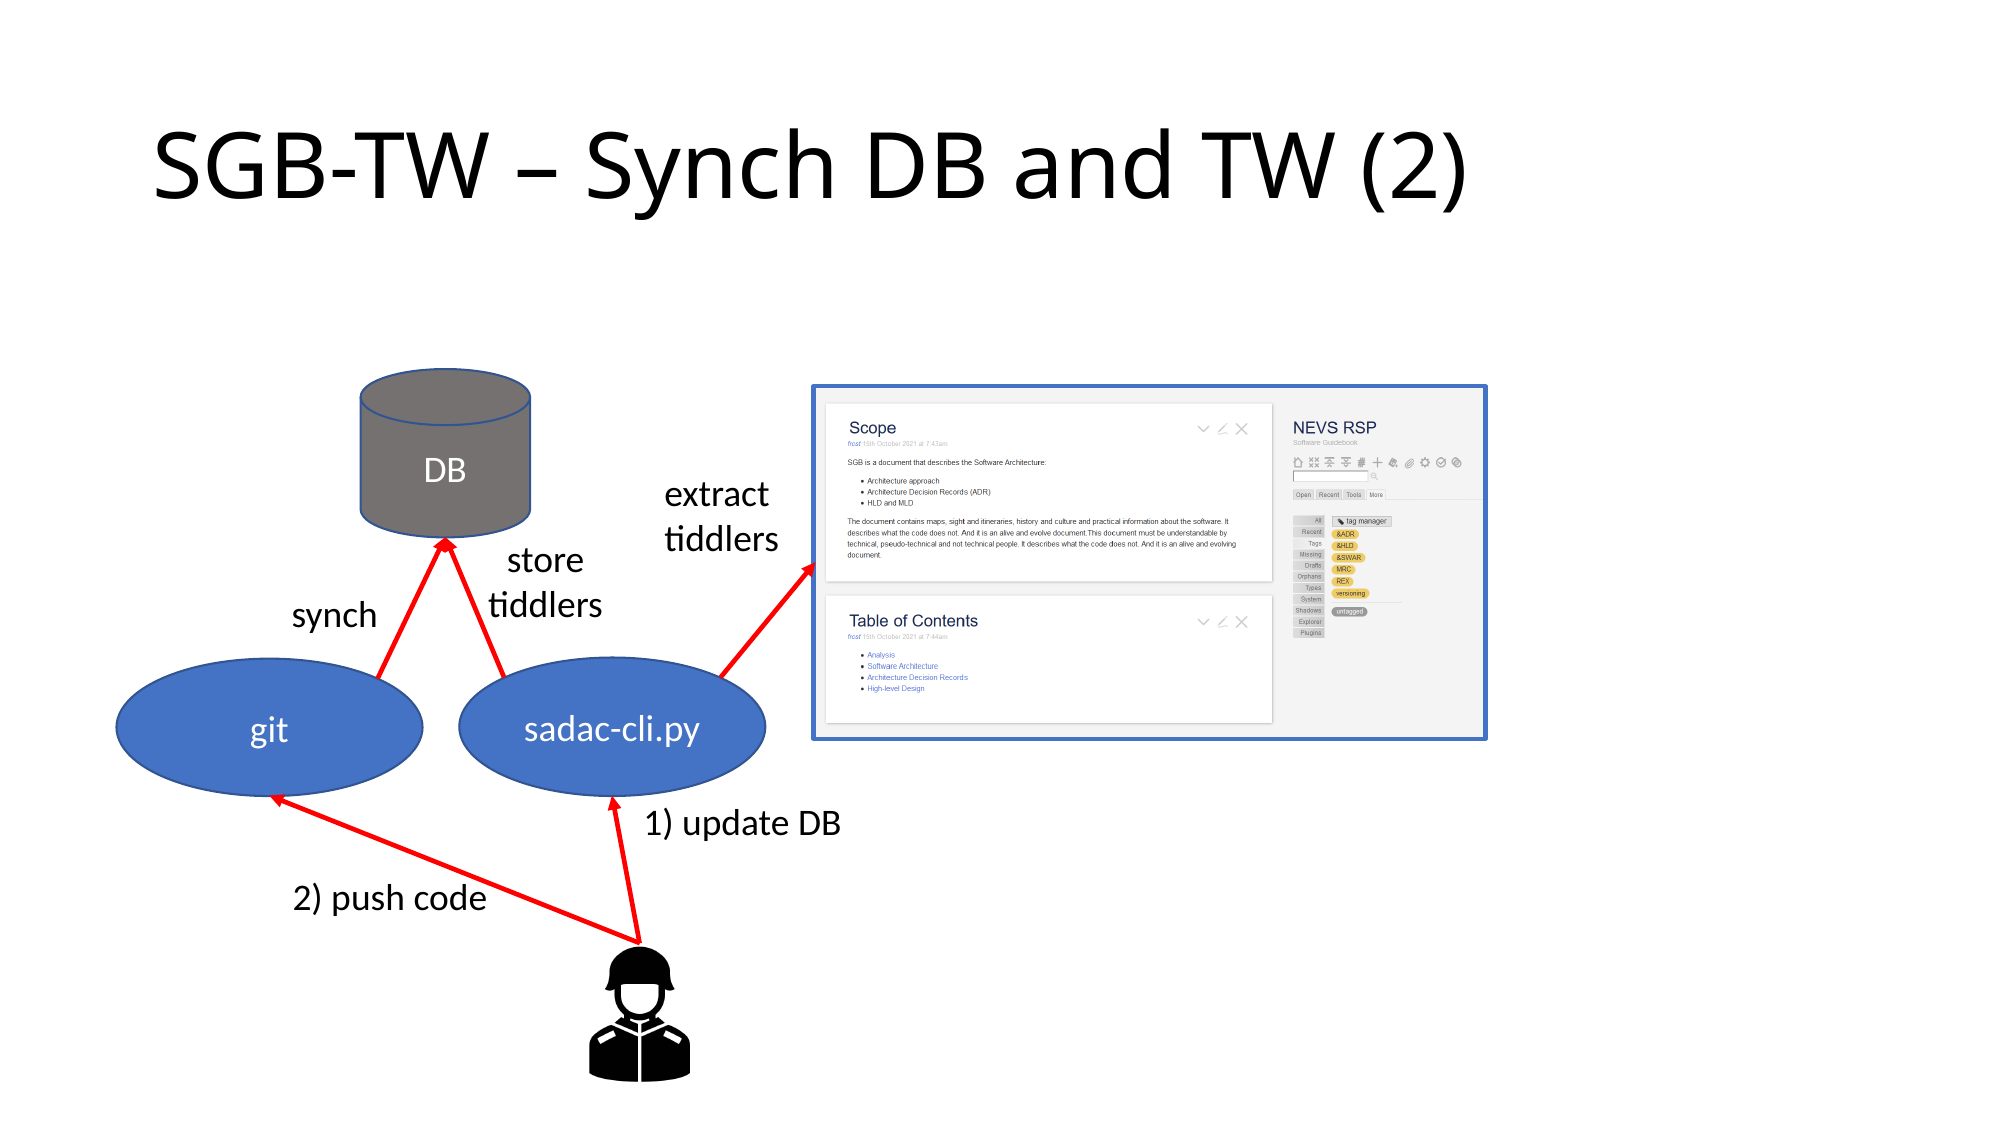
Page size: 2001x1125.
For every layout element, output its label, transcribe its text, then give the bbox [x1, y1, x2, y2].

picture [564, 943, 715, 1094]
text_box extract tiddlers [649, 461, 795, 567]
text_box store tiddlers [473, 527, 618, 633]
picture [815, 388, 1484, 737]
title SGB-TW – Synch DB and TW (2) [137, 59, 1863, 278]
text_box git [116, 658, 423, 797]
text_box 1) update DB [628, 790, 857, 851]
text_box 2) push code [277, 865, 503, 926]
text_box sadac-cli.py [459, 657, 766, 796]
text_box DB [360, 369, 531, 538]
text_box synch [276, 582, 393, 642]
